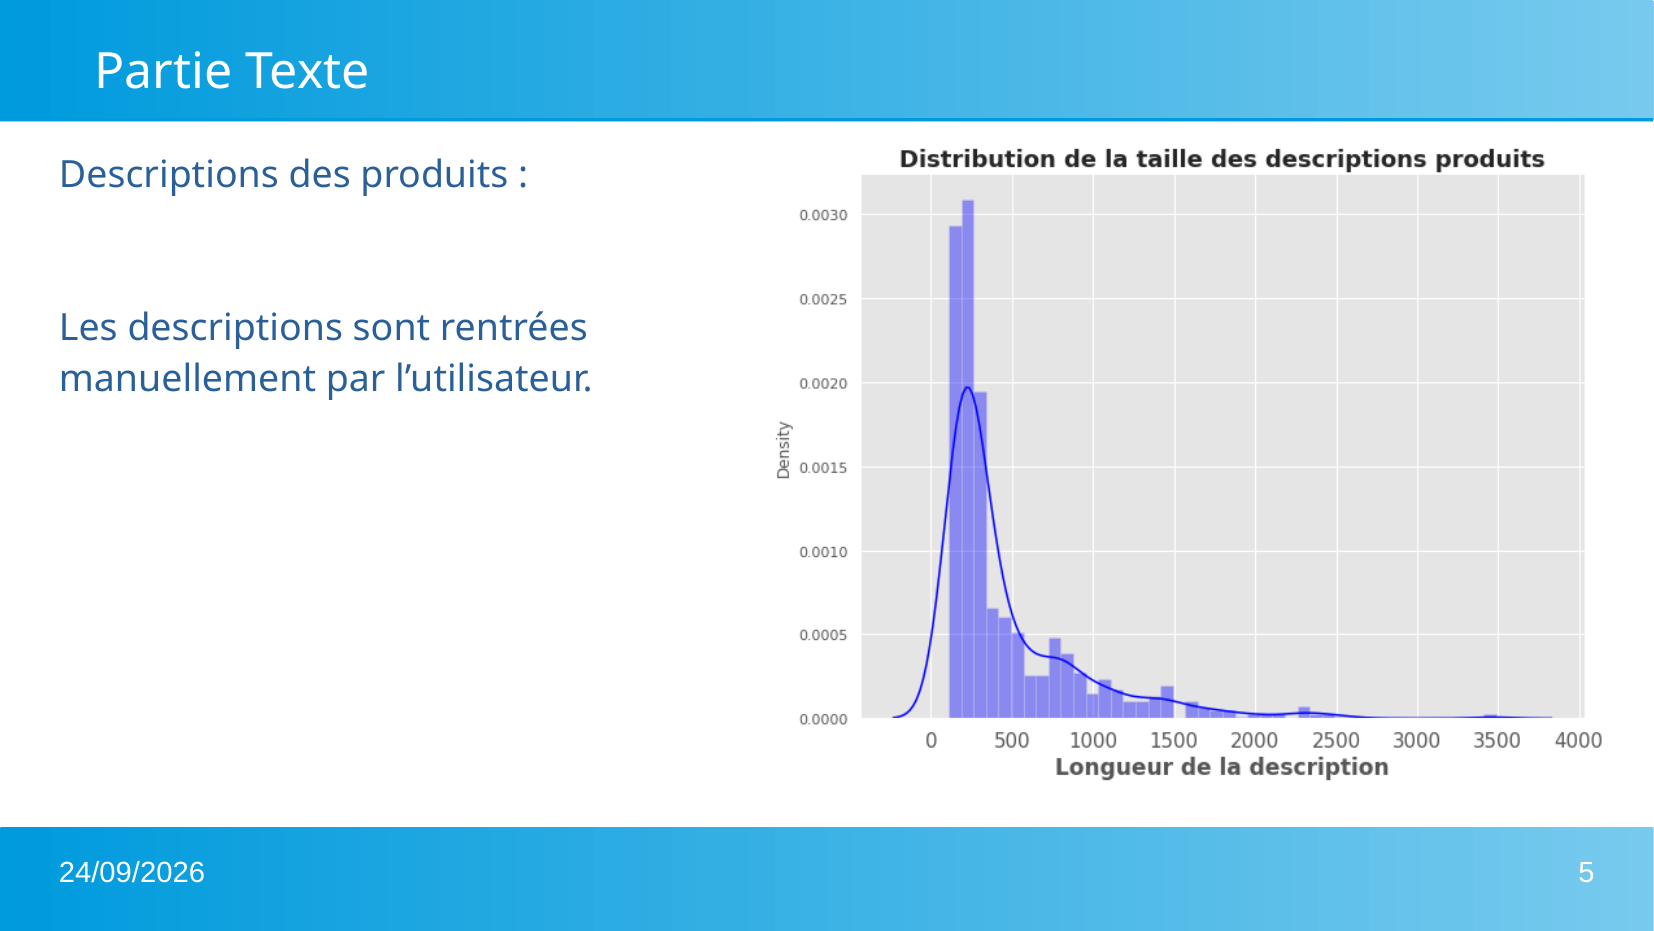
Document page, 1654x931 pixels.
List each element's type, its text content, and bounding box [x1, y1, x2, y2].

title Descriptions des produits : Les descriptions sont rentrées manuellement par l’utilisateur. [59, 147, 767, 798]
title Partie Texte [59, 29, 1595, 108]
picture [767, 140, 1625, 801]
